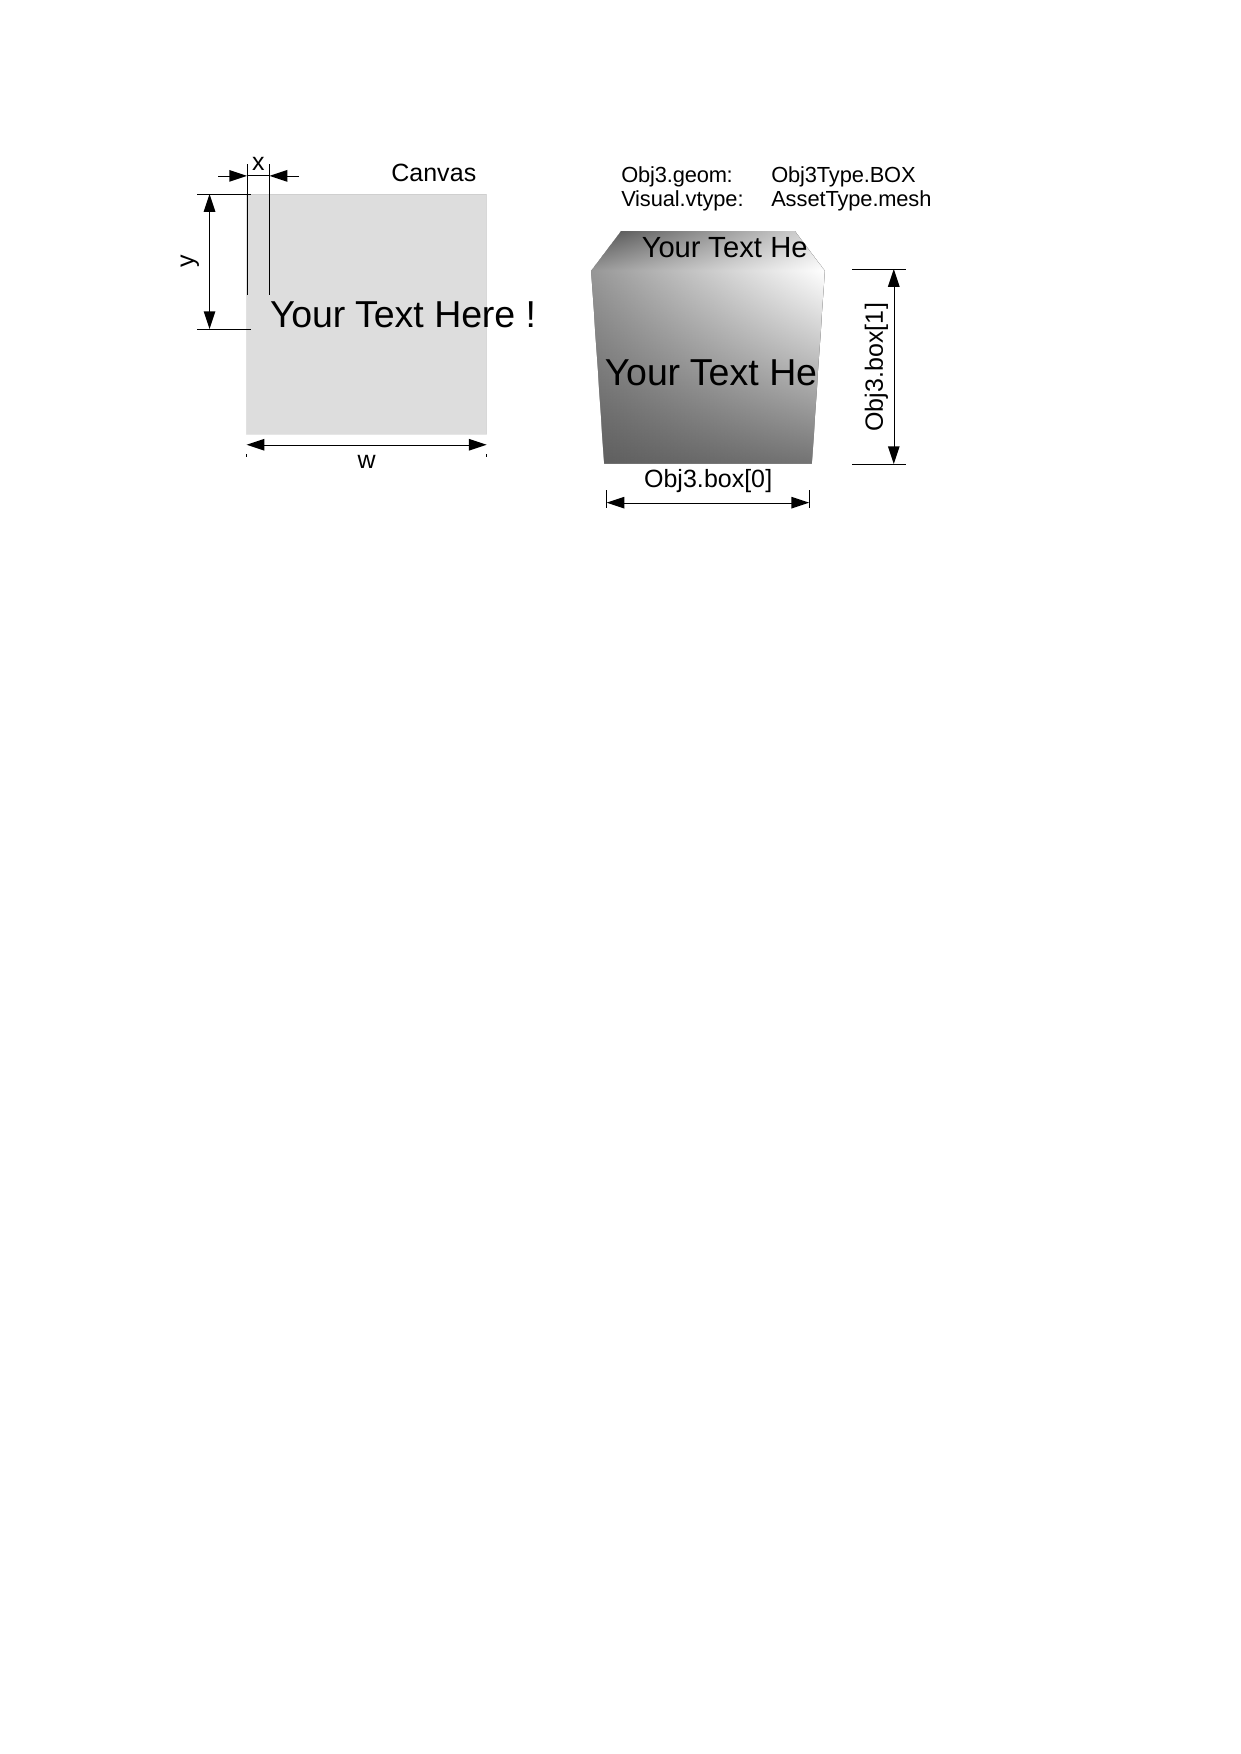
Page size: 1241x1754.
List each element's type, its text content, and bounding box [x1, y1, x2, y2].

text_box Canvas [381, 158, 487, 189]
text_box Obj3.geom: Obj3Type.BOX Visual.vtype: AssetType.mesh [606, 164, 862, 210]
text_box Your Text He [553, 224, 885, 272]
text_box Your Text Here ! [246, 194, 487, 435]
text_box Your Text He [516, 344, 832, 401]
